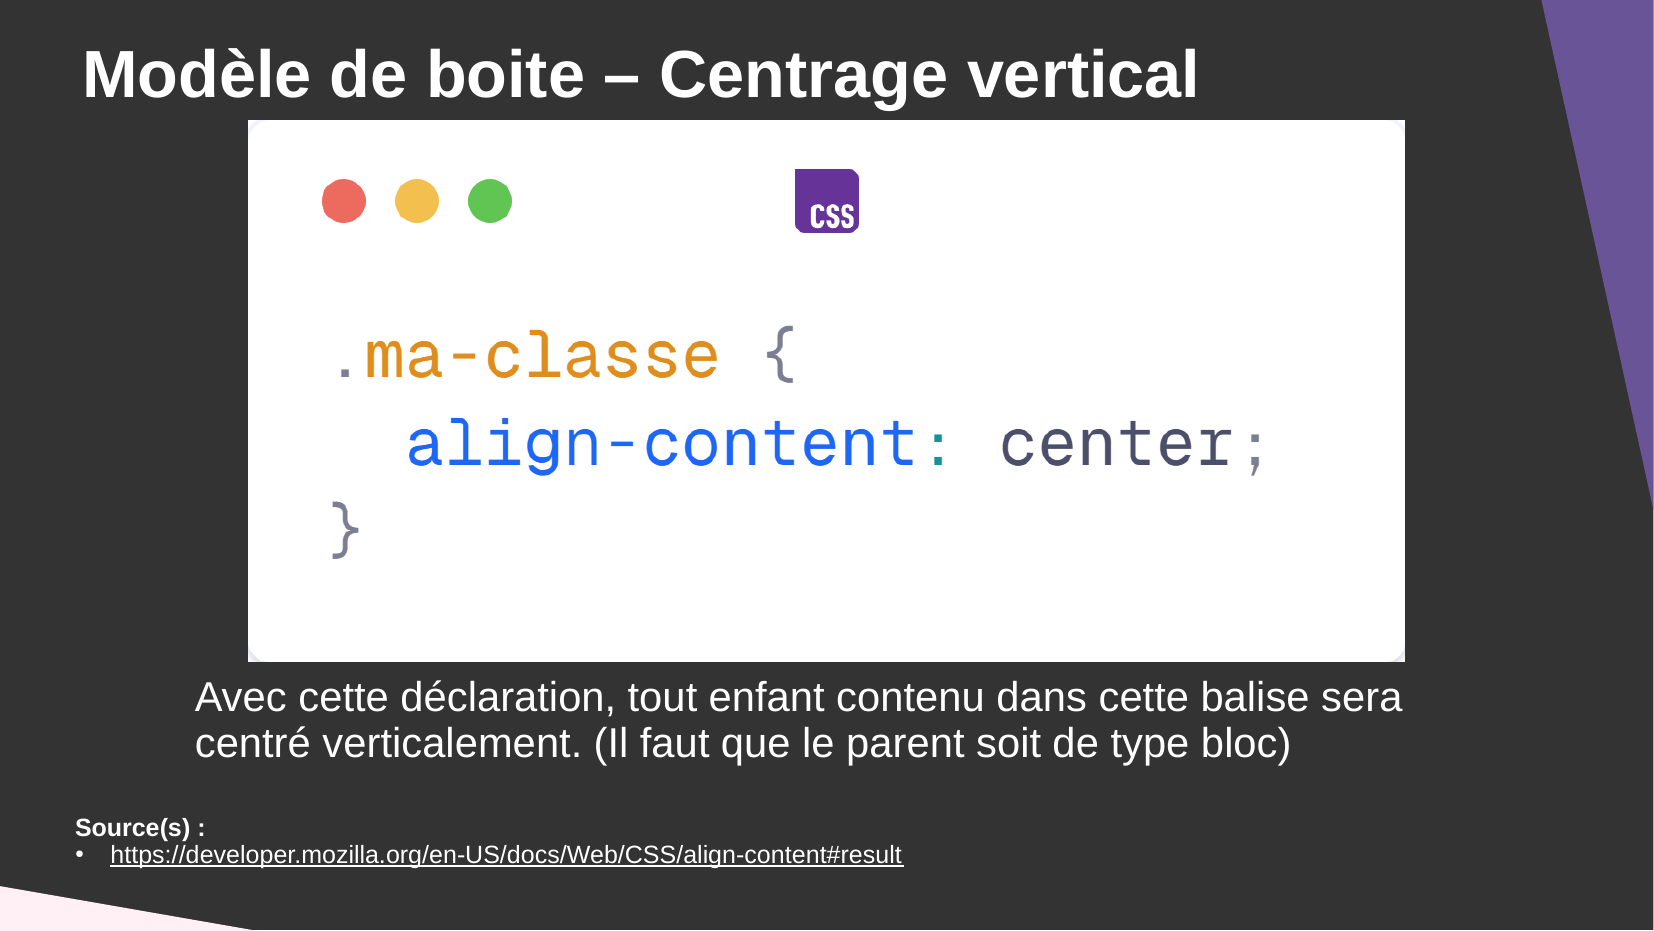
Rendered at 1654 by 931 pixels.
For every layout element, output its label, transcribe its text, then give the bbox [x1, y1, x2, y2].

text_box [1541, 0, 1654, 513]
title Avec cette déclaration, tout enfant contenu dans cette balise sera centré verticalement. (Il faut que le parent soit de type bloc) [194, 673, 1459, 780]
text_box Source(s) : https://developer.mozilla.org/en-US/docs/Web/CSS/align-content#result [60, 805, 1546, 913]
picture [248, 120, 1405, 662]
title Modèle de boite – Centrage vertical [82, 37, 1567, 119]
text_box [0, 886, 258, 931]
